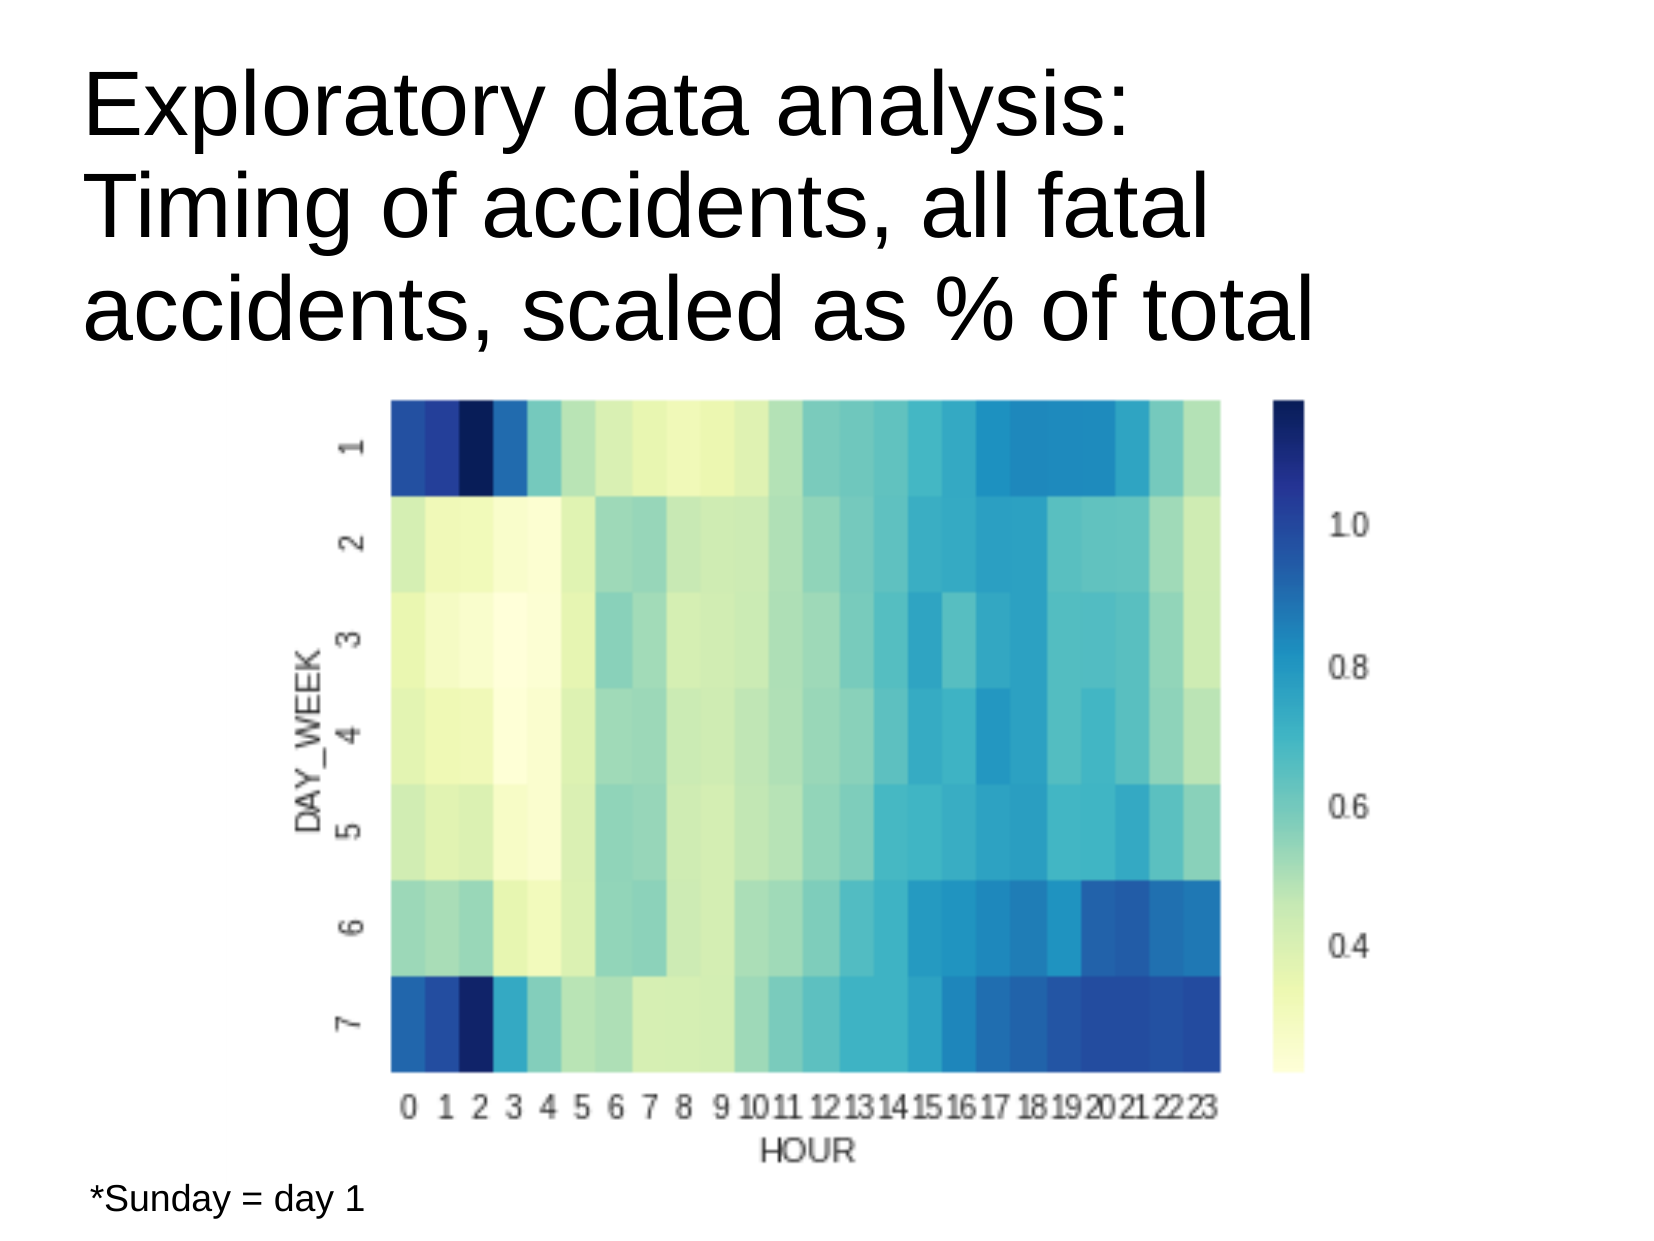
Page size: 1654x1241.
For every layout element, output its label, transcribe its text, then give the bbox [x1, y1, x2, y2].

title Exploratory data analysis: Timing of accidents, all fatal accidents, scaled as % of total [82, 52, 1571, 361]
text_box *Sunday = day 1 [75, 1170, 436, 1227]
picture [225, 361, 1562, 1186]
